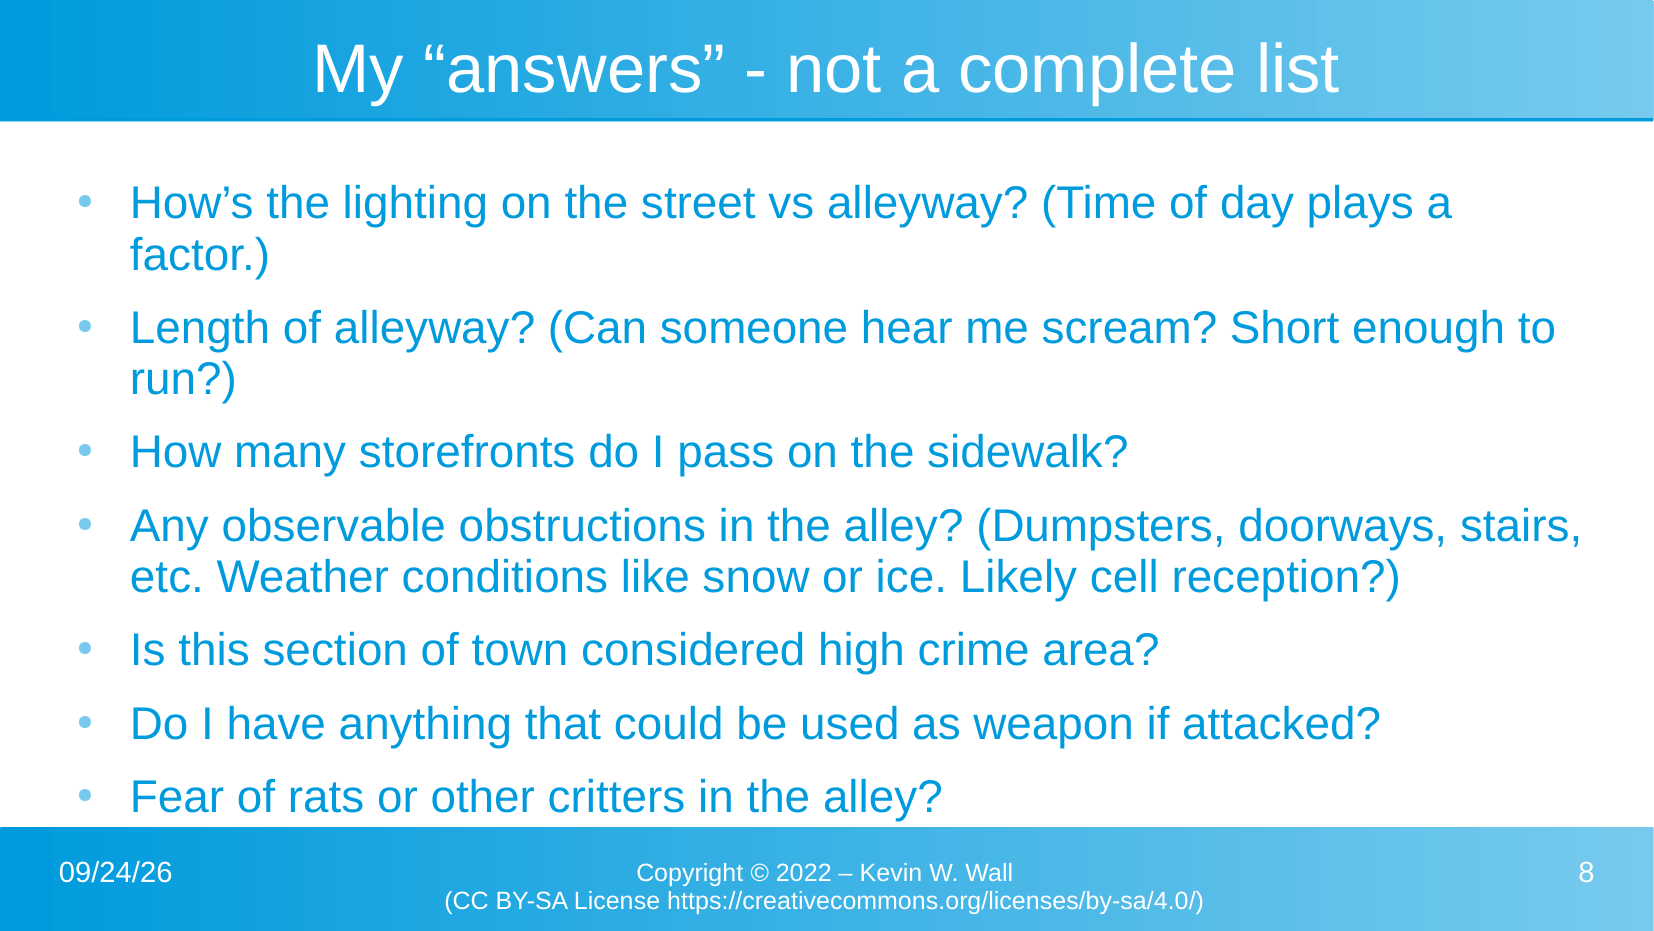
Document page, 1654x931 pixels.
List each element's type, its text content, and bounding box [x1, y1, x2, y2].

list How’s the lighting on the street vs alleyway? (Time of day plays a factor.) Length of alleyway? (Can someone hear me scream? Short enough to run?) How many storefronts do I pass on the sidewalk? Any observable obstructions in the alley? (Dumpsters, doorways, stairs, etc. Weather conditions like snow or ice. Likely cell reception?) Is this section of town considered high crime area? Do I have anything that could be used as weapon if attacked? Fear of rats or other critters in the alley? [59, 177, 1595, 823]
title My “answers” - not a complete list [59, 29, 1595, 108]
